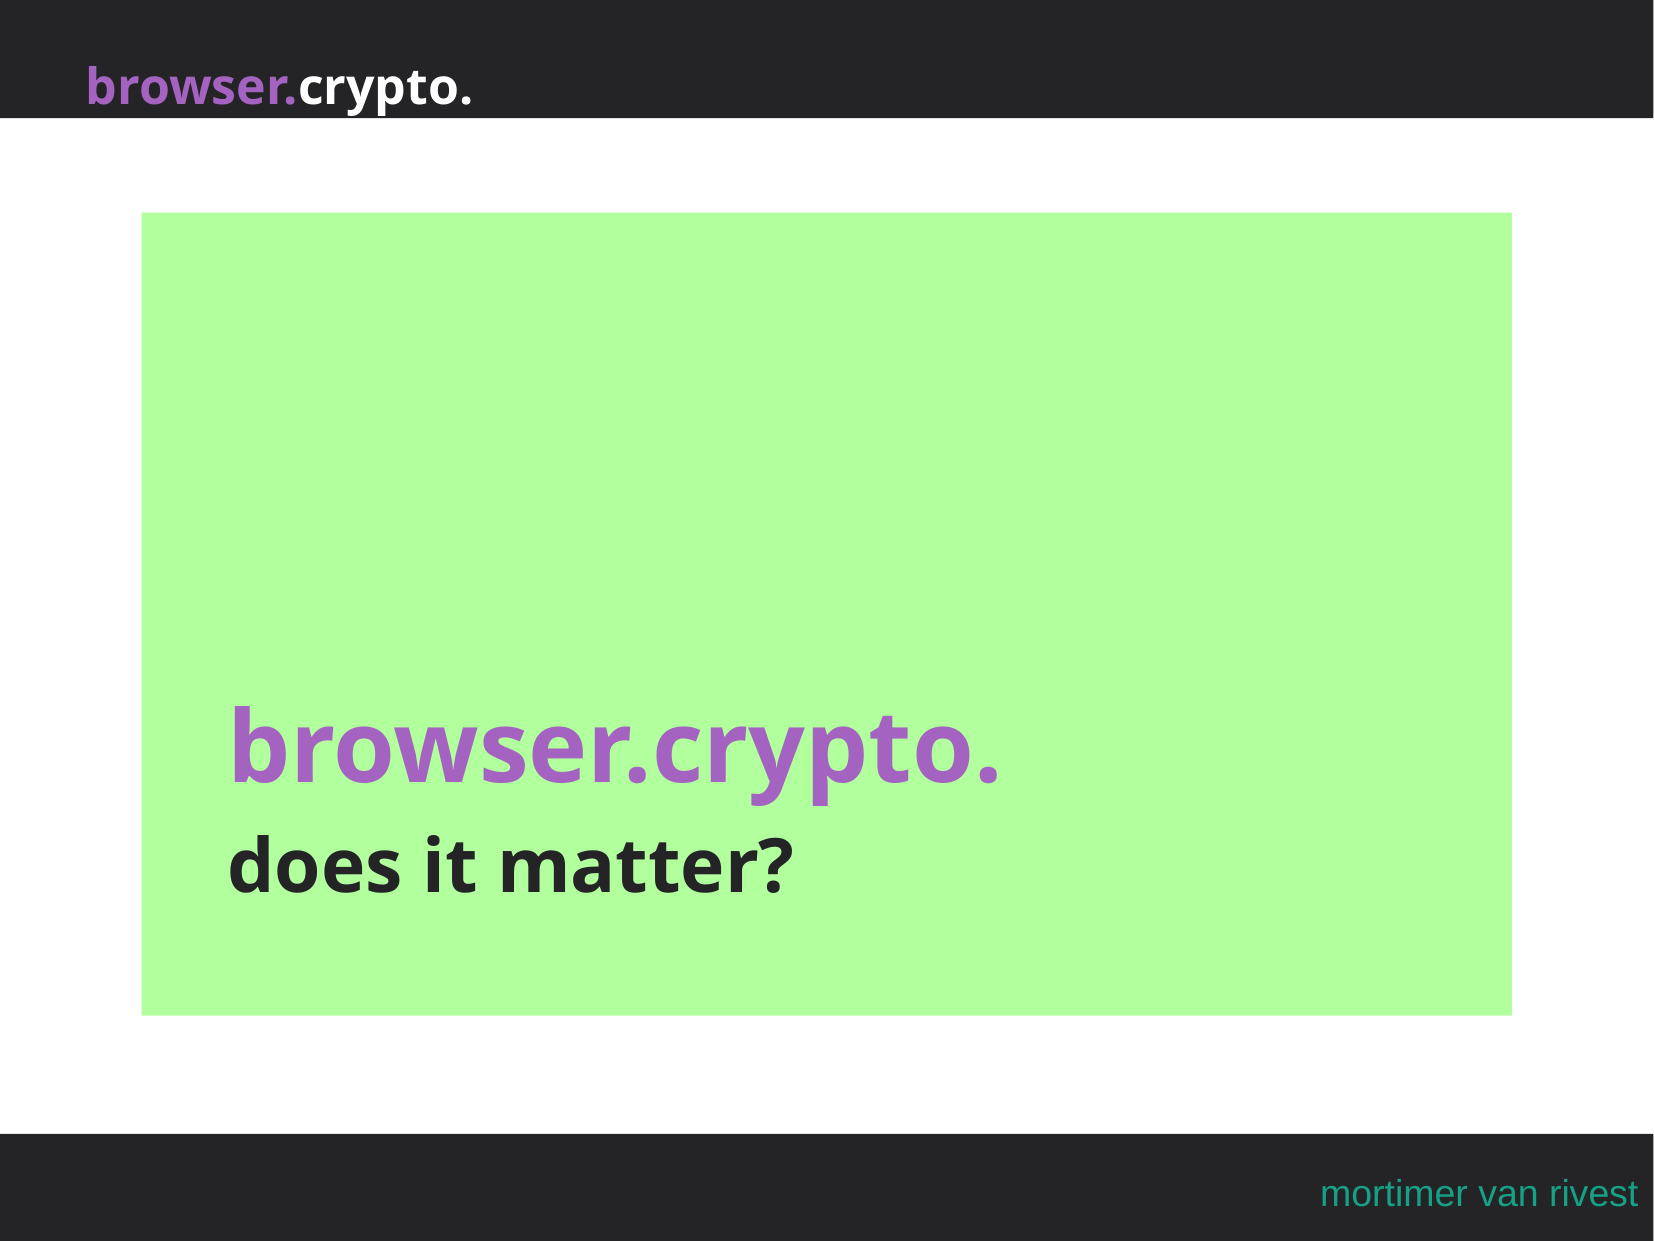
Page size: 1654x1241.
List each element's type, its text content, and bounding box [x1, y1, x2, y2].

text_box [0, 0, 1654, 119]
text_box browser.crypto. does it matter? [212, 668, 1560, 894]
text_box browser.crypto. [70, 43, 567, 119]
text_box [141, 212, 1512, 1016]
text_box mortimer van rivest [0, 1133, 1654, 1241]
